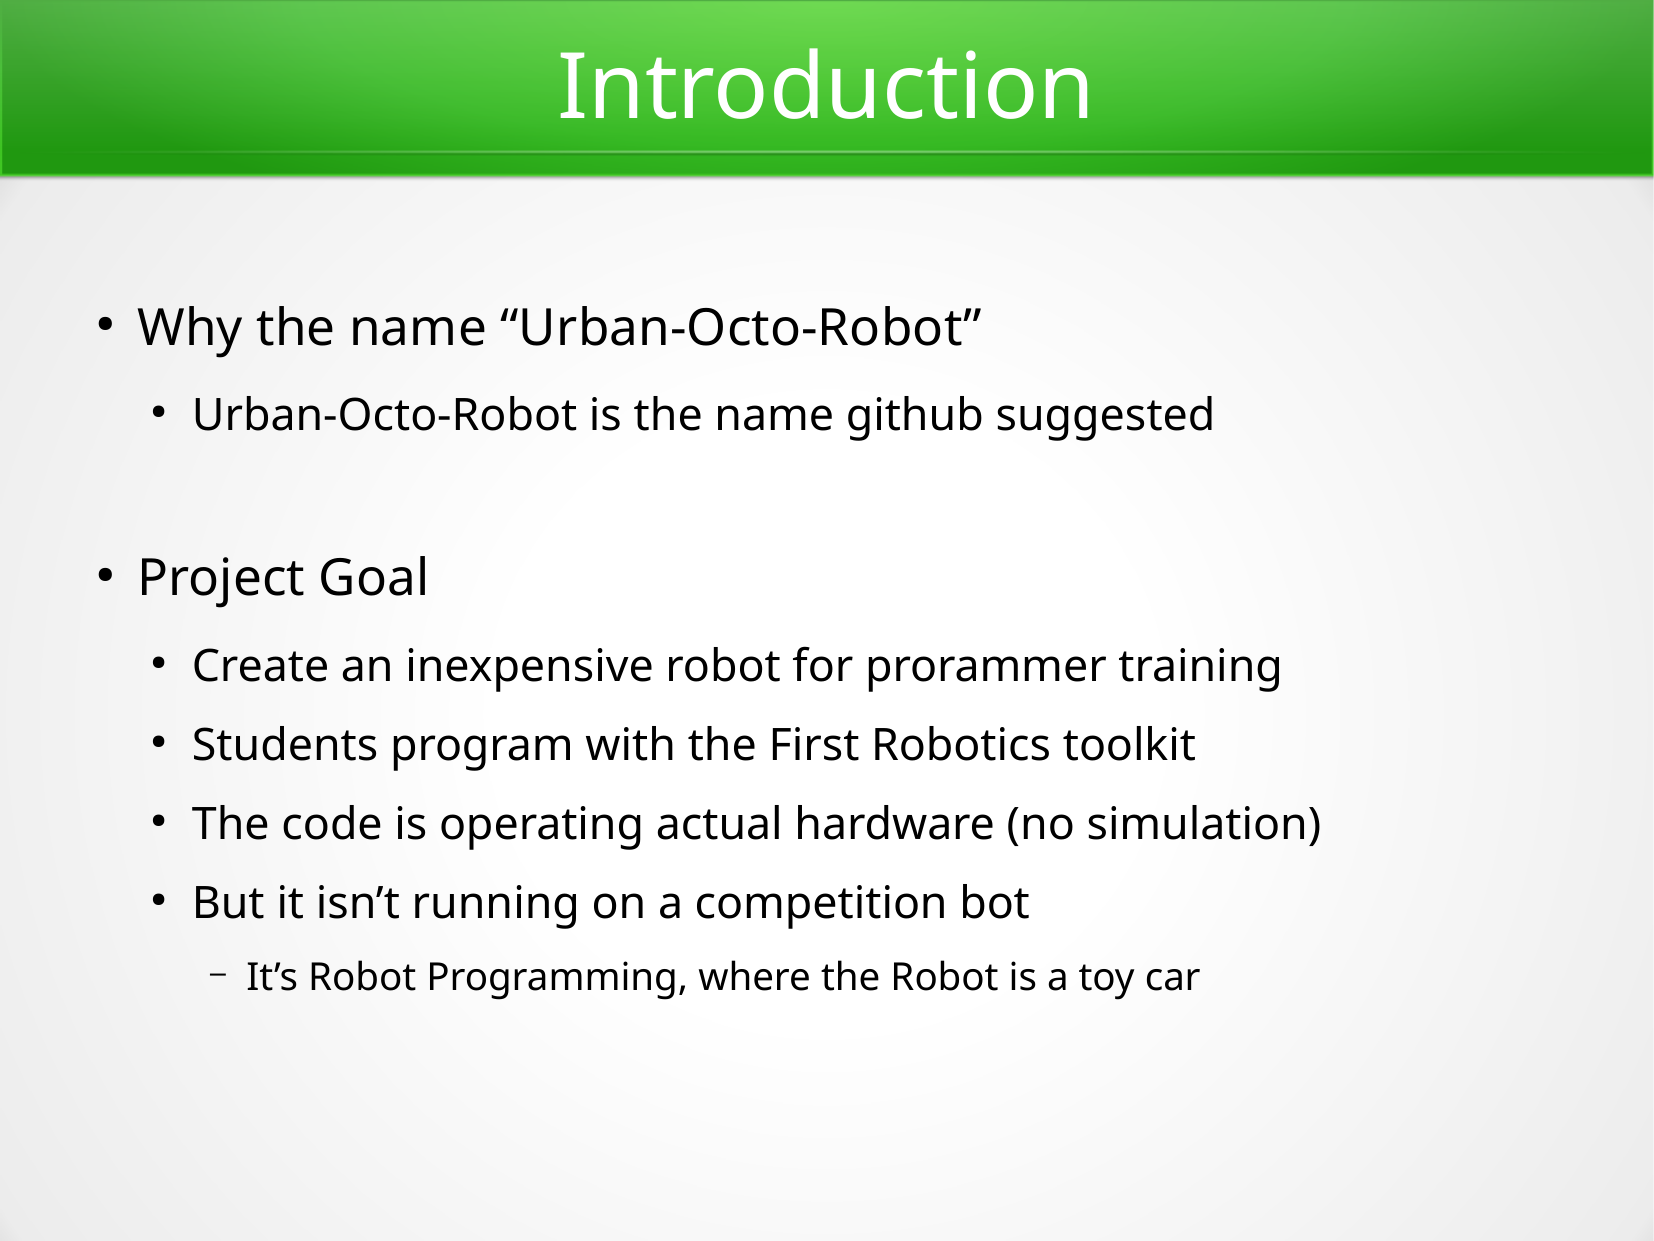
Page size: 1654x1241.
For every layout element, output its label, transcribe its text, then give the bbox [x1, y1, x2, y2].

title Introduction [82, 11, 1571, 154]
list Why the name “Urban-Octo-Robot” Urban-Octo-Robot is the name github suggested Project Goal Create an inexpensive robot for prorammer training Students program with the First Robotics toolkit The code is operating actual hardware (no simulation) But it isn’t running on a competition bot It’s Robot Programming, where the Robot is a toy car [82, 290, 1654, 1010]
picture [0, 0, 1654, 1241]
